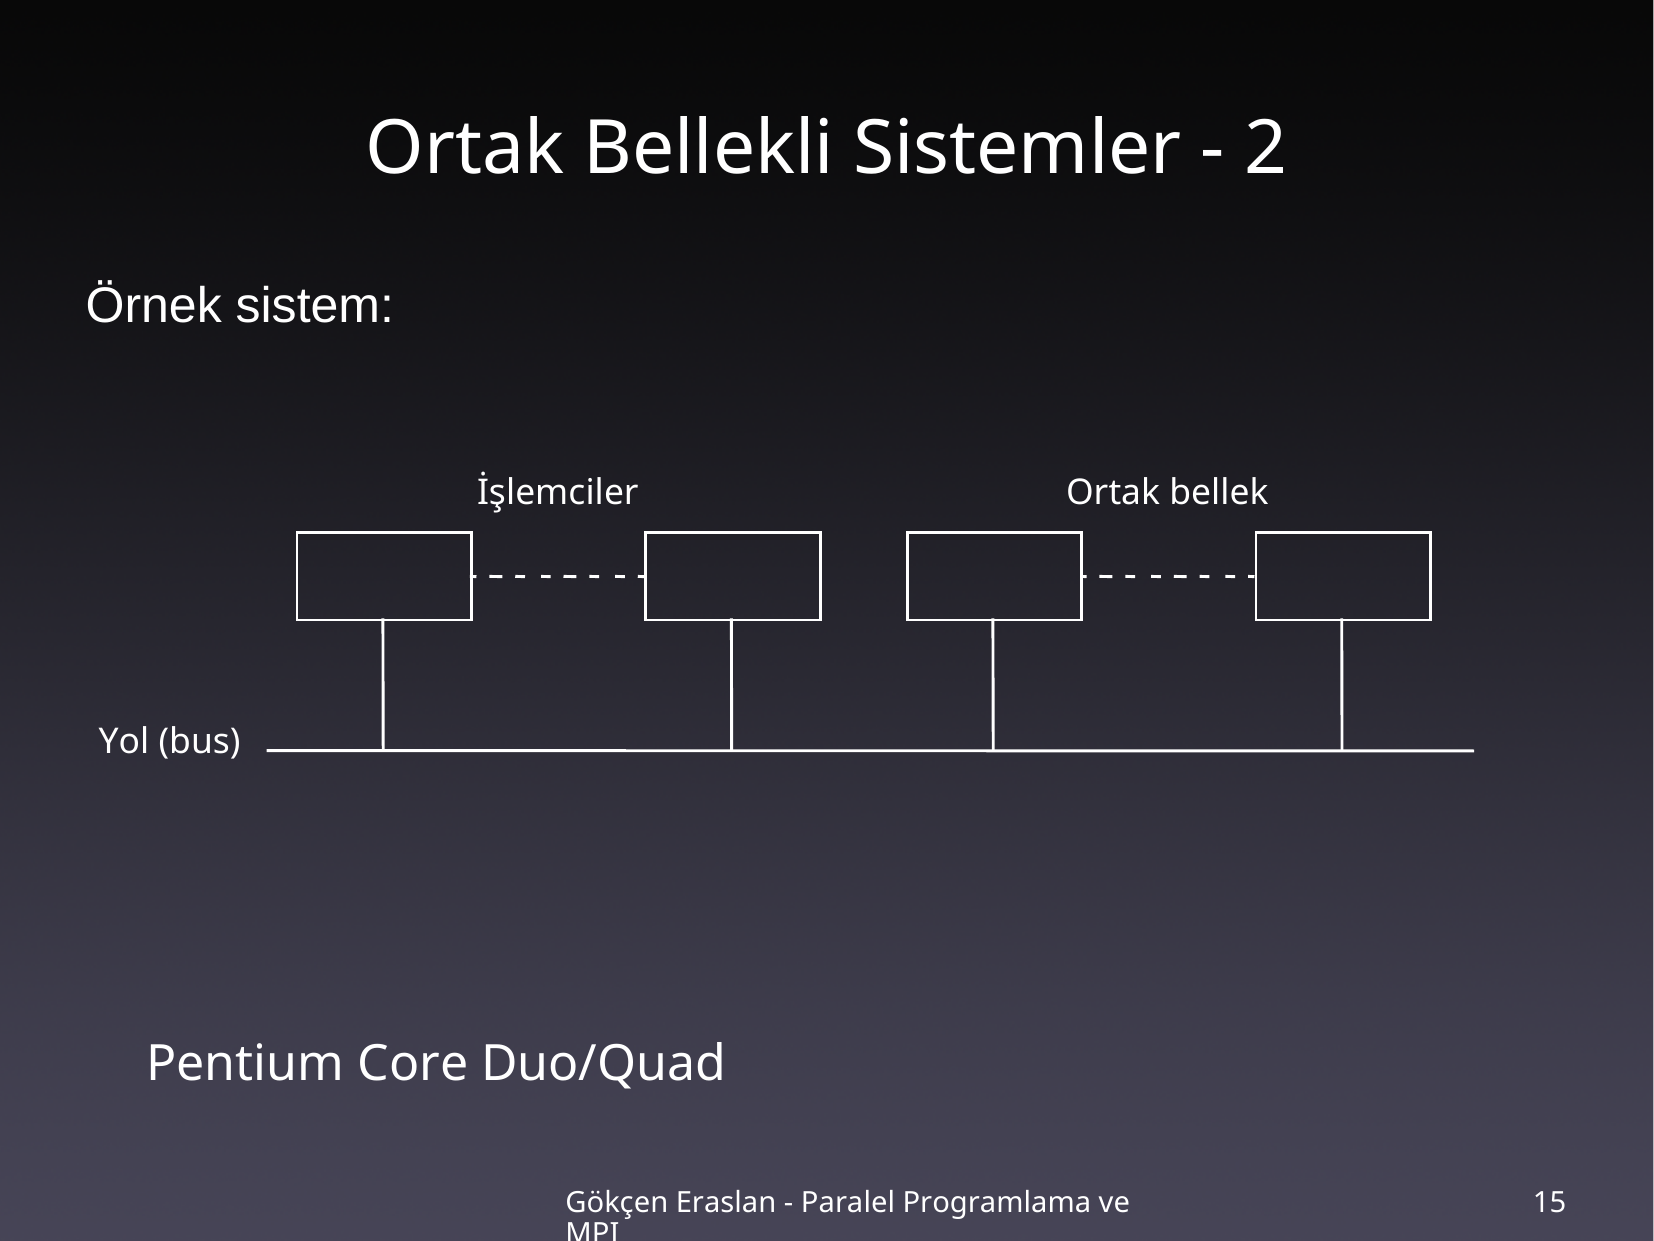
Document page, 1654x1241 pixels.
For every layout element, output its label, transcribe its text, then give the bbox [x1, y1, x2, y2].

text_box Ortak bellek [1066, 466, 1269, 516]
title Ortak Bellekli Sistemler - 2 [41, 36, 1613, 253]
list Pentium Core Duo/Quad [113, 1018, 1520, 1122]
picture [596, 1224, 604, 1233]
picture [570, 1226, 576, 1241]
picture [0, 0, 1654, 1241]
picture [580, 1226, 586, 1241]
text_box İşlemciler [477, 466, 639, 516]
text_box Örnek sistem: [85, 277, 494, 340]
text_box Yol (bus) [98, 715, 242, 765]
